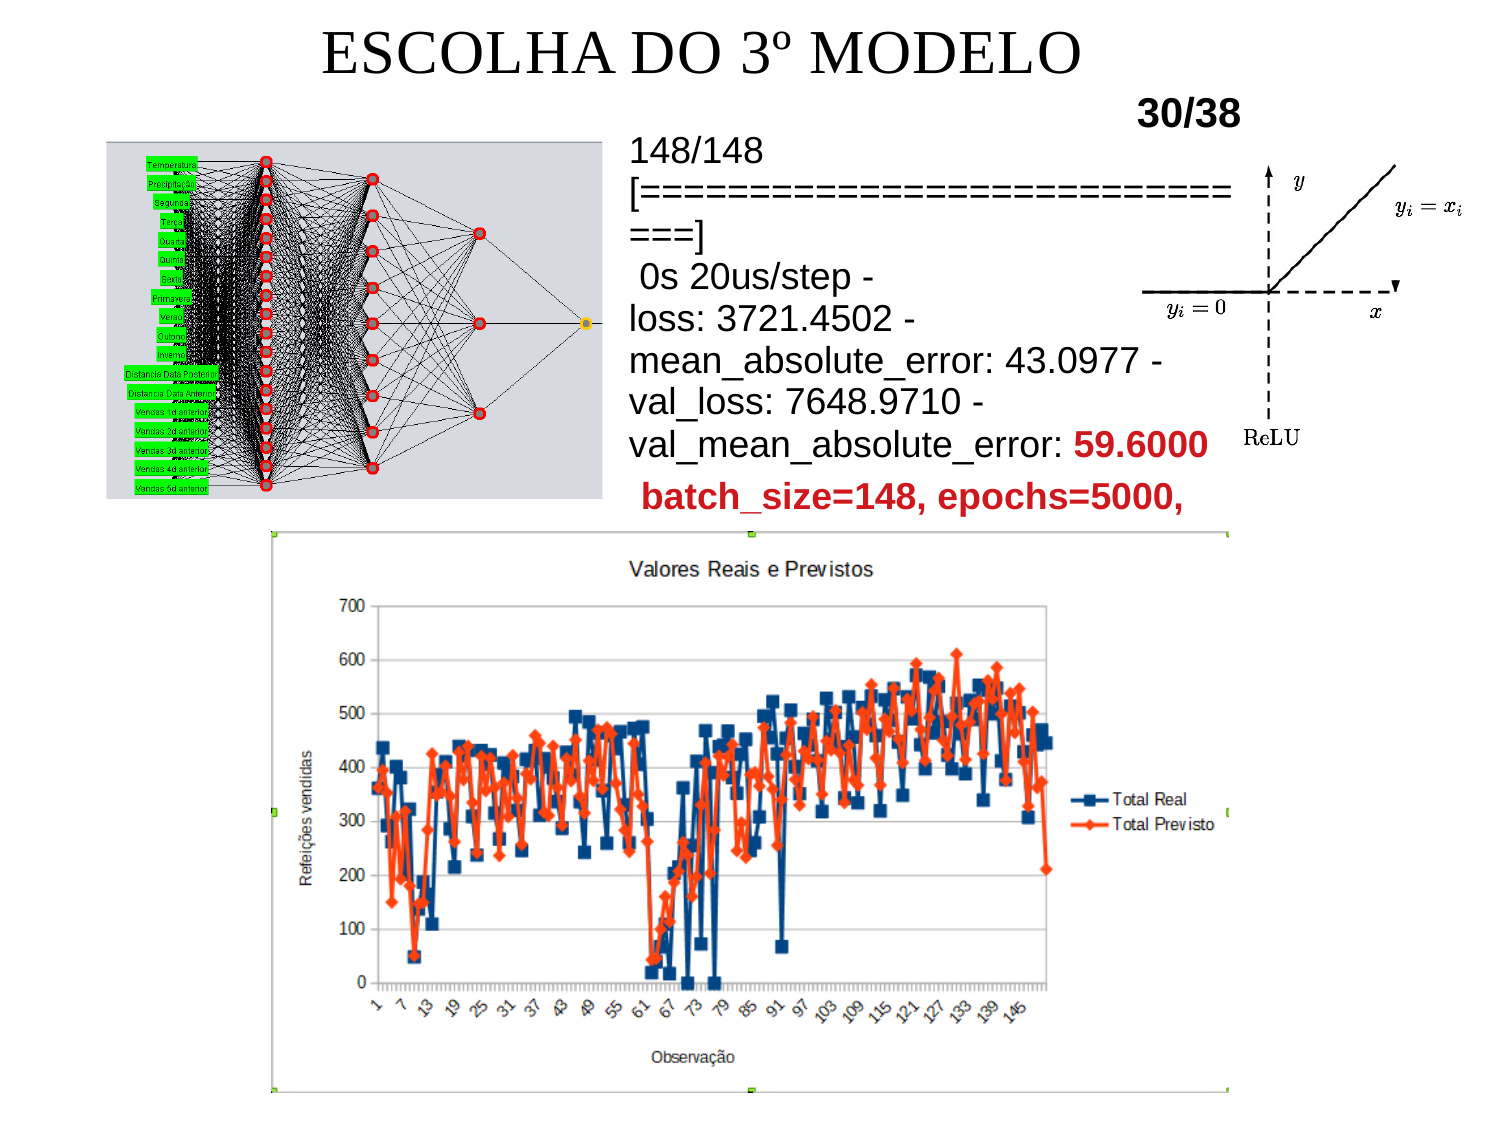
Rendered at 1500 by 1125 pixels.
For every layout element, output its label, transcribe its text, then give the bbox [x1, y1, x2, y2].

picture [106, 141, 603, 499]
picture [1255, 141, 1492, 461]
picture [271, 531, 1229, 1093]
text_box ESCOLHA DO 3º MODELO [307, 10, 1193, 107]
text_box 30/38 [1122, 82, 1335, 144]
text_box batch_size=148, epochs=5000, [625, 468, 1270, 532]
text_box 148/148 [==============================] 0s 20us/step - loss: 3721.4502 - mean_absolute_error: 43.0977 - val_loss: 7648.9710 - val_mean_absolute_error: 59.6000 [614, 121, 1255, 473]
